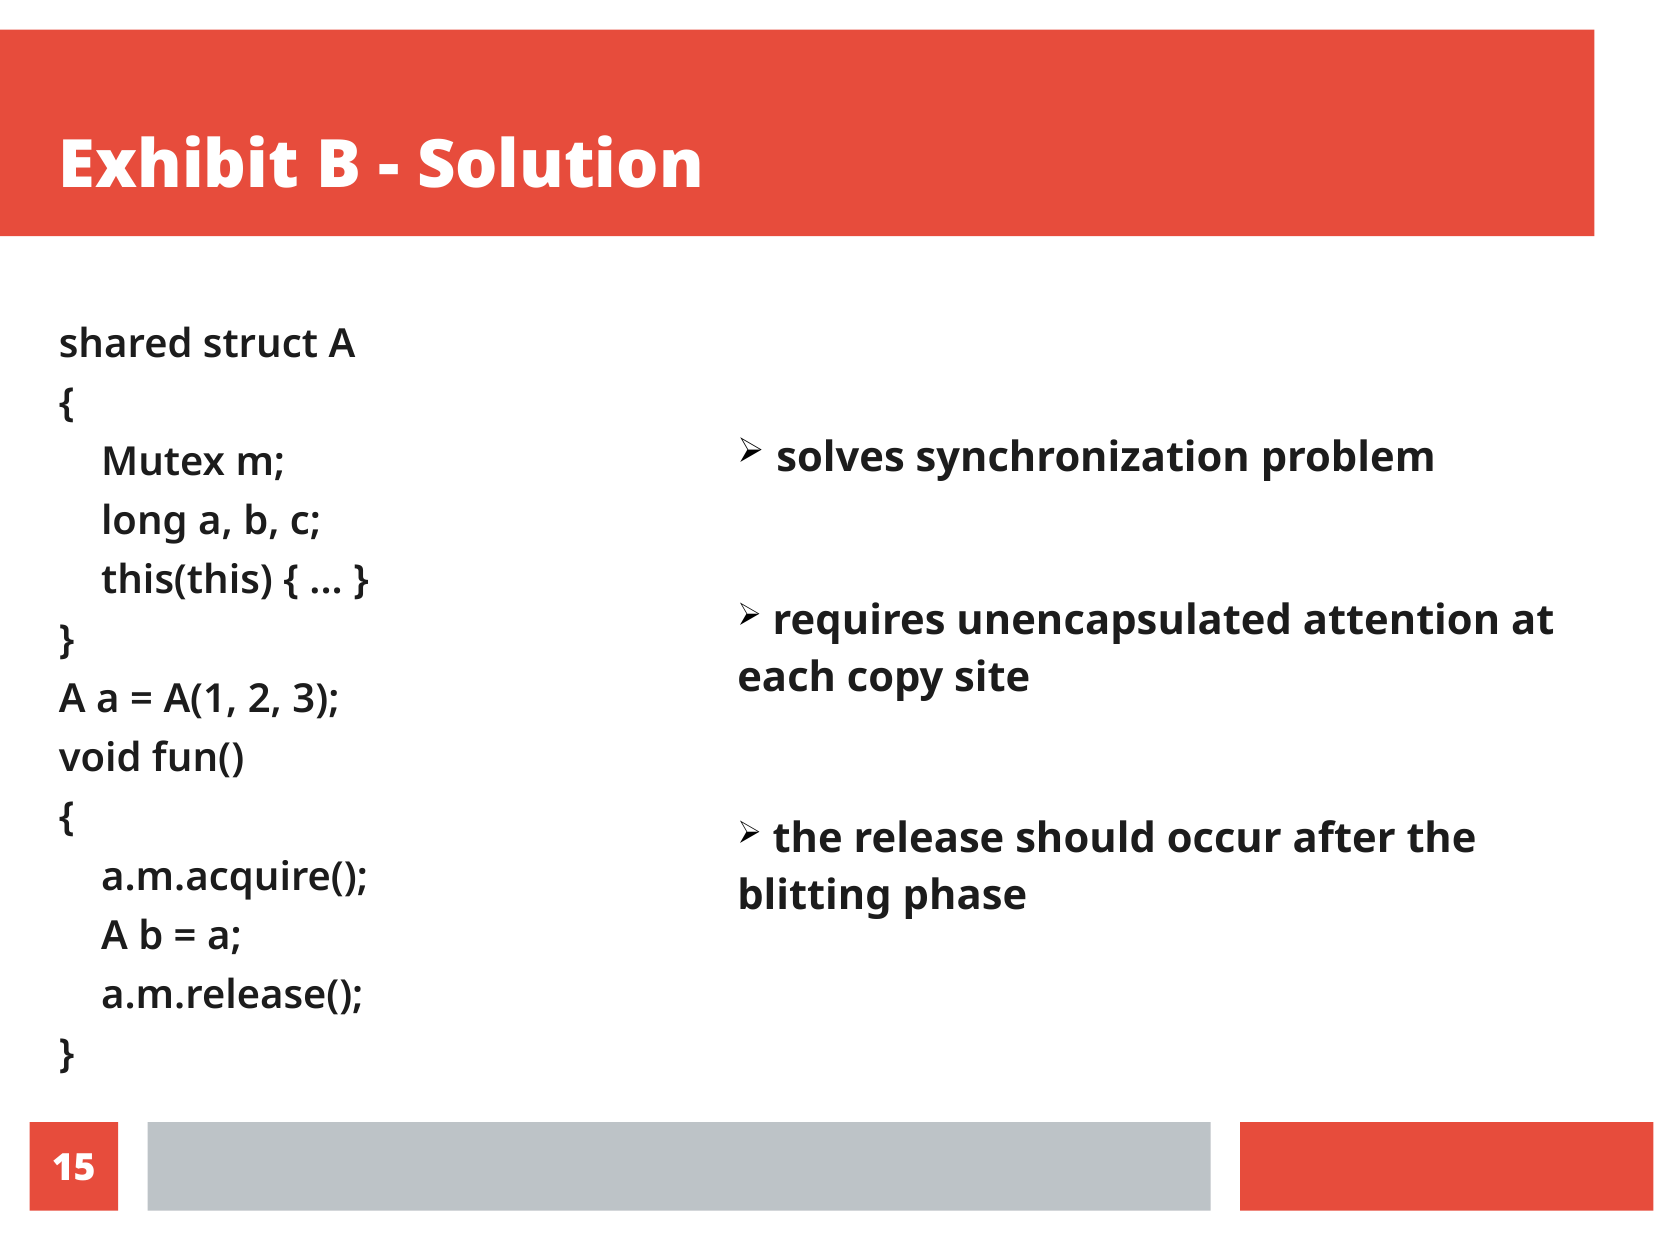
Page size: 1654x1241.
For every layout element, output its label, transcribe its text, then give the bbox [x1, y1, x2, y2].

list solves synchronization problem requires unencapsulated attention at each copy site the release should occur after the blitting phase [690, 324, 1566, 1093]
title Exhibit B - Solution [59, 59, 1595, 207]
list shared struct A { Mutex m; long a, b, c; this(this) { ... } } A a = A(1, 2, 3); void fun() { a.m.acquire(); A b = a; a.m.release(); } [59, 255, 794, 1093]
